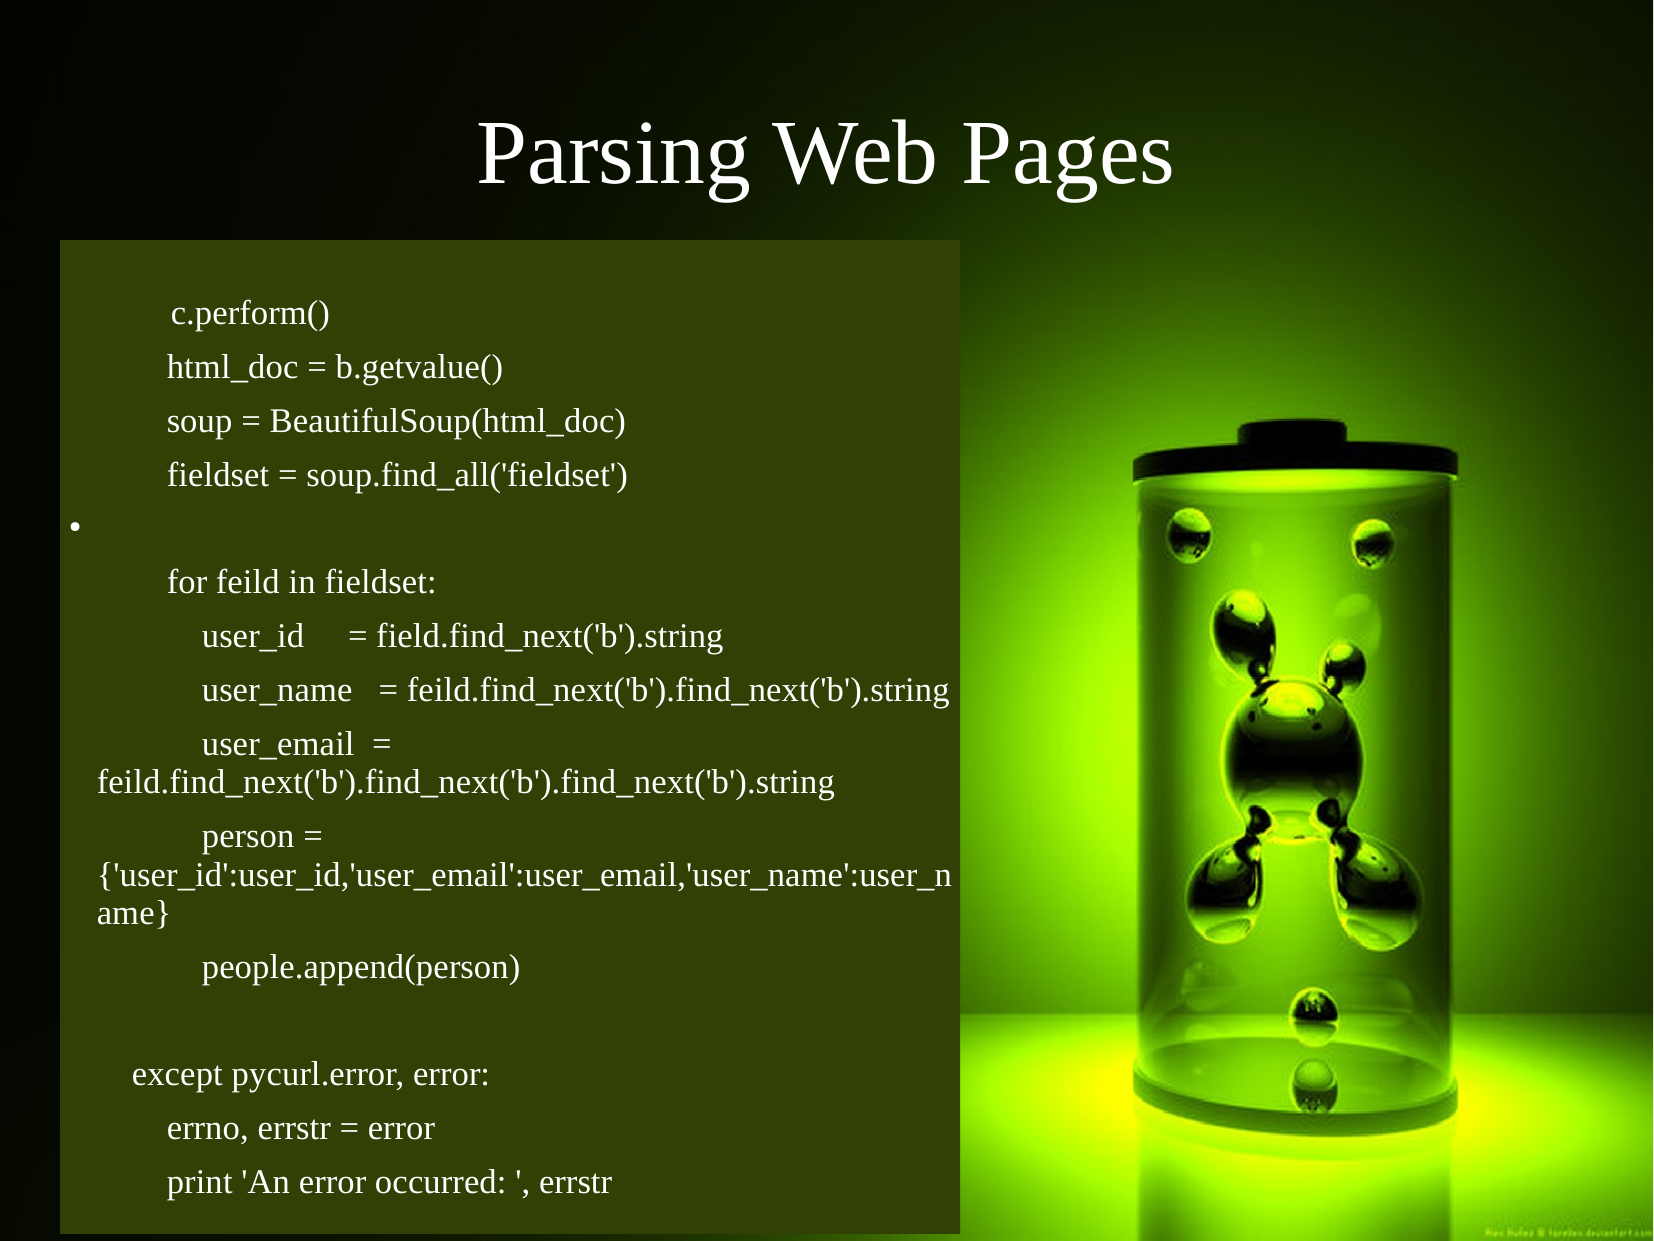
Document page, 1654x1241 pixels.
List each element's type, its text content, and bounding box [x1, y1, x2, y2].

list c.perform() html_doc = b.getvalue() soup = BeautifulSoup(html_doc) fieldset = soup.find_all('fieldset') for feild in fieldset: user_id = field.find_next('b').string user_name = feild.find_next('b').find_next('b').string user_email = feild.find_next('b').find_next('b').find_next('b').string person = {'user_id':user_id,'user_email':user_email,'user_name':user_name} people.append(person) except pycurl.error, error: errno, errstr = error print 'An error occurred: ', errstr [60, 240, 961, 1234]
picture [0, 0, 1654, 1241]
title Parsing Web Pages [82, 49, 1571, 257]
